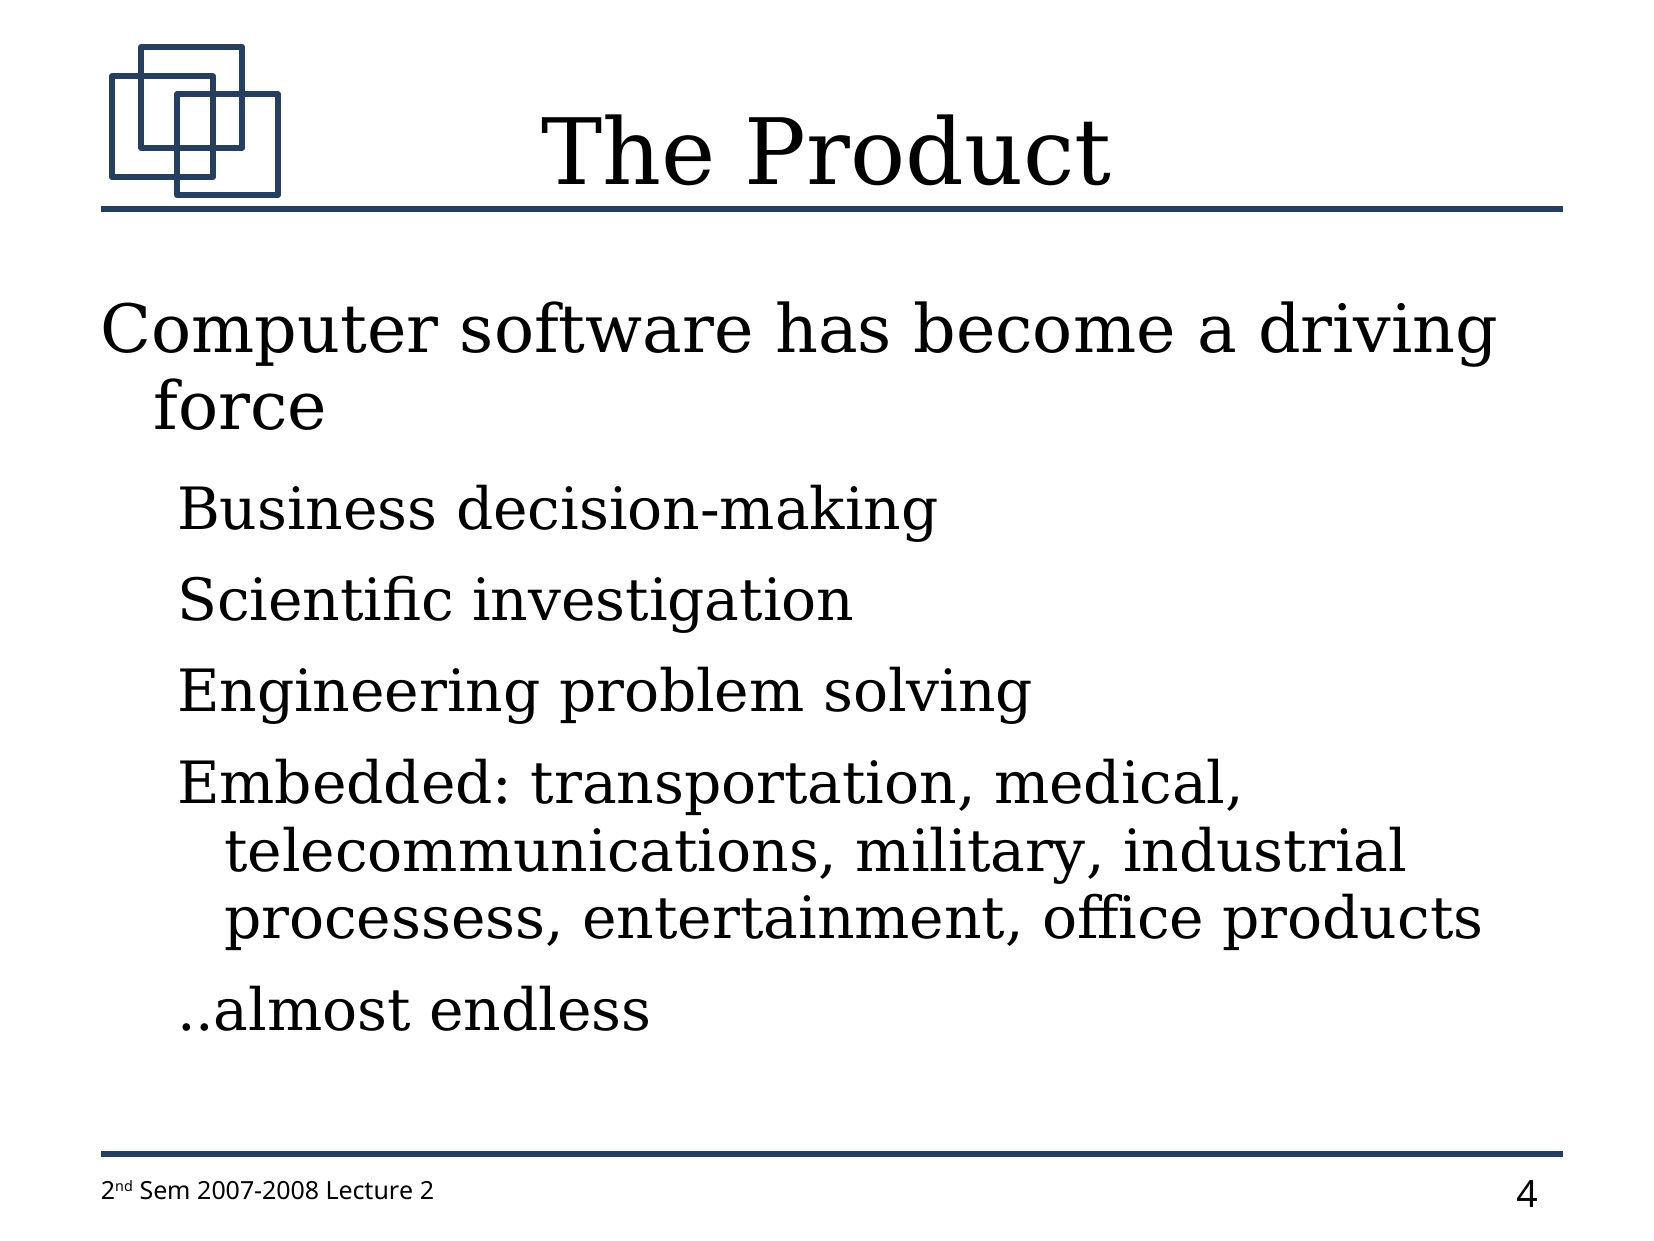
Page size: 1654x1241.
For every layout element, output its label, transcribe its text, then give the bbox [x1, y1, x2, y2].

title The Product [82, 49, 1571, 257]
list Computer software has become a driving force Business decision-making Scientific investigation Engineering problem solving Embedded: transportation, medical, telecommunications, military, industrial processess, entertainment, office products ..almost endless [82, 290, 1571, 1109]
